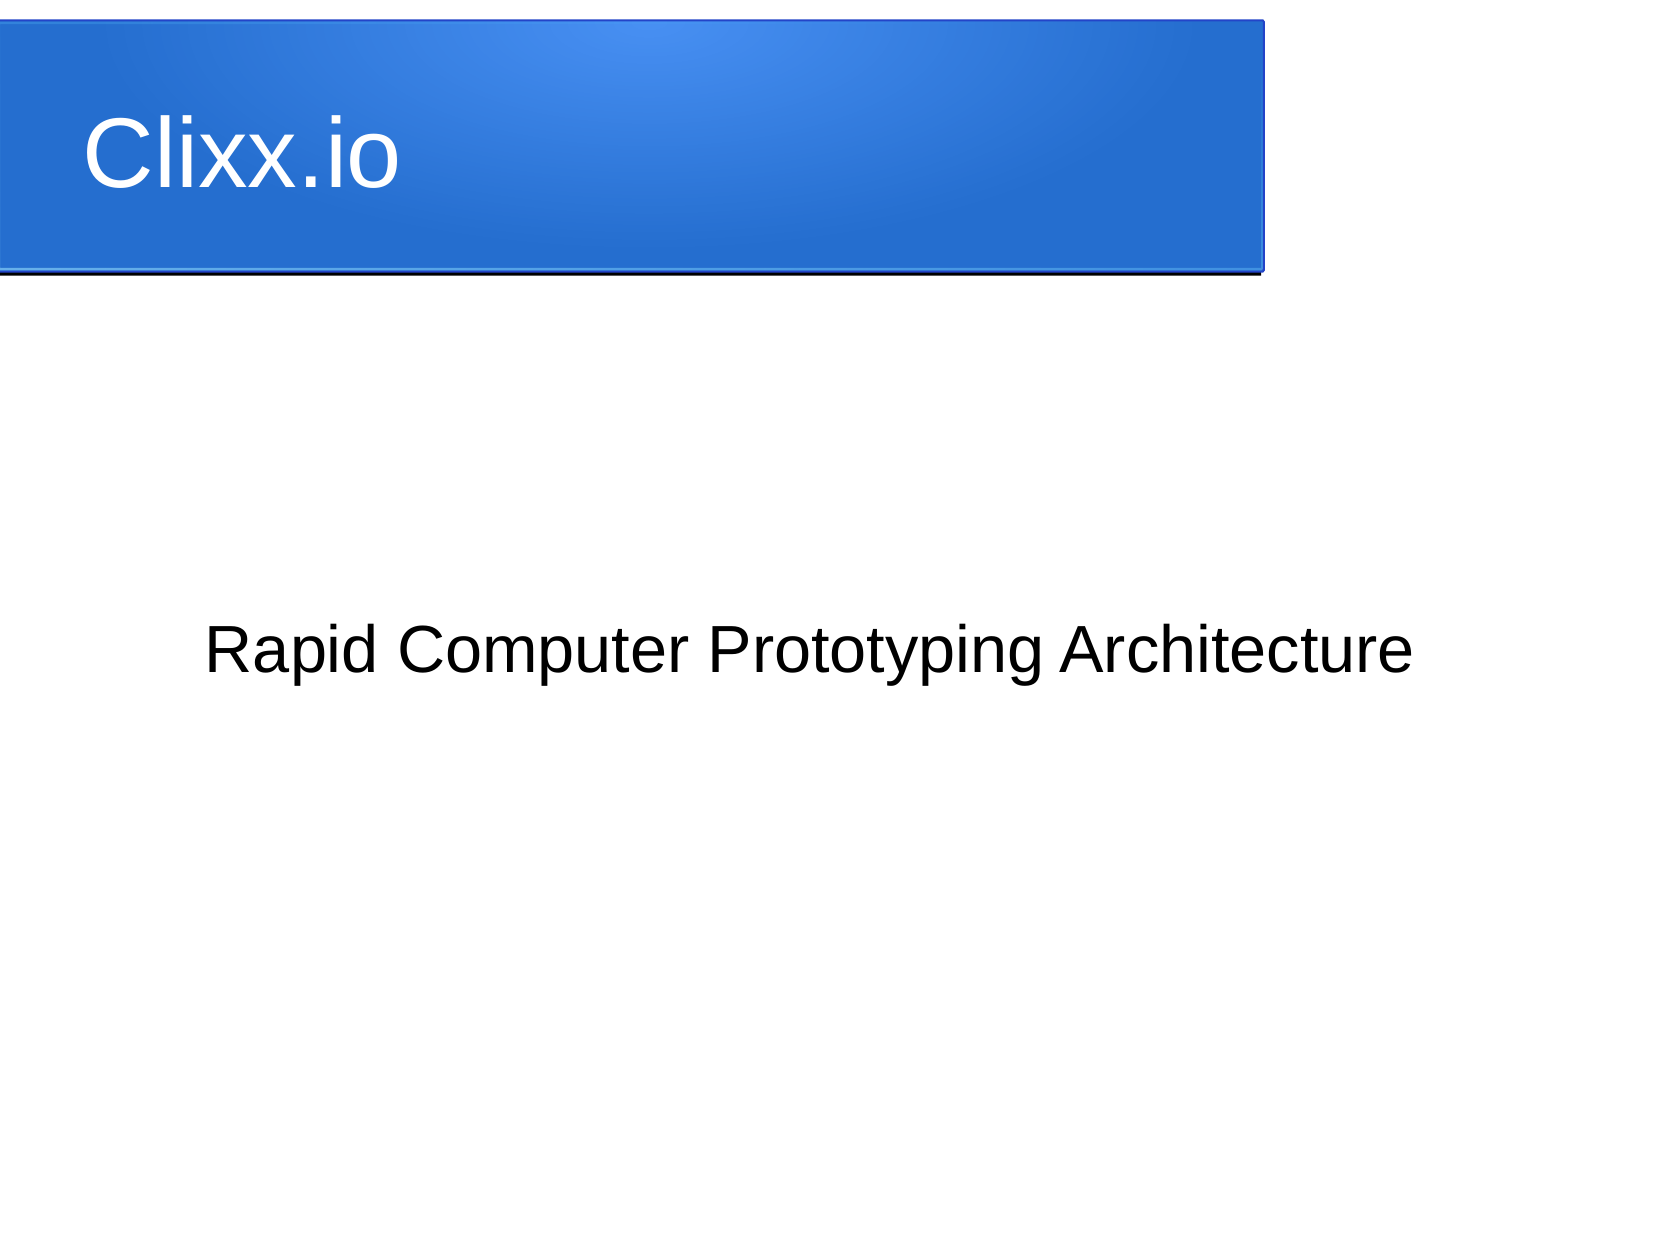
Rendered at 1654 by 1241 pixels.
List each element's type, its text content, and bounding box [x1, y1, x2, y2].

subtitle Rapid Computer Prototyping Architecture [82, 290, 1538, 1010]
title Clixx.io [82, 49, 1250, 257]
